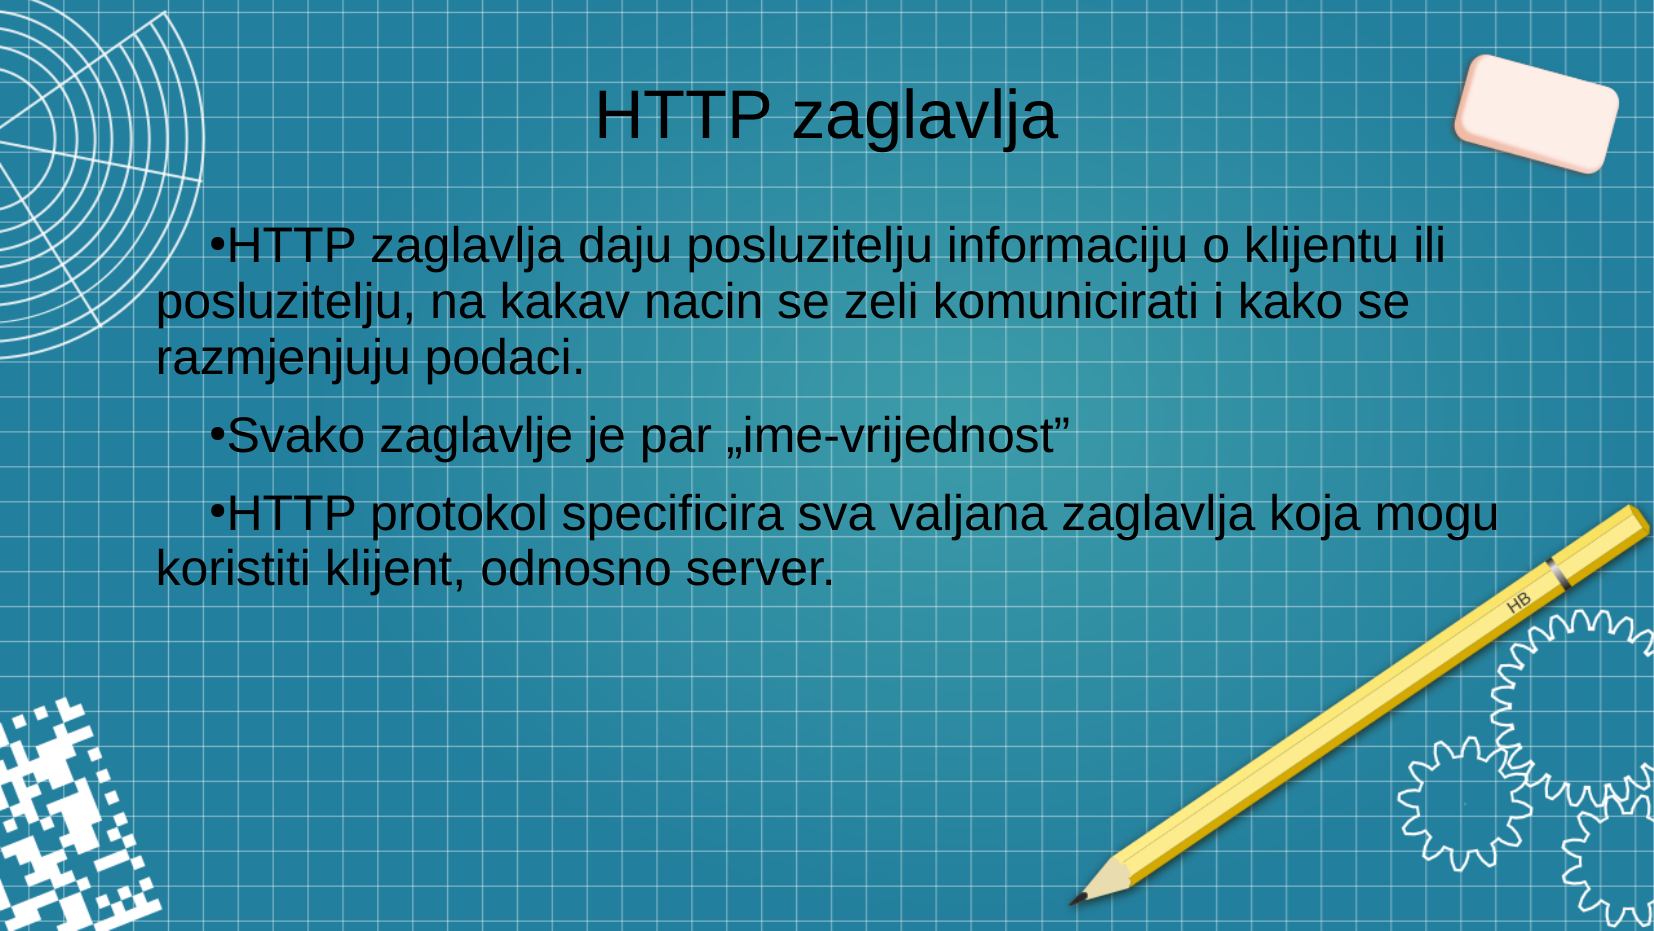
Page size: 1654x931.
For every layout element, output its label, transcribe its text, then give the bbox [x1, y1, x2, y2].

picture [0, 0, 1654, 931]
title HTTP zaglavlja [82, 37, 1571, 193]
list HTTP zaglavlja daju posluzitelju informaciju o klijentu ili posluzitelju, na kakav nacin se zeli komunicirati i kako se razmjenjuju podaci. Svako zaglavlje je par „ime-vrijednost” HTTP protokol specificira sva valjana zaglavlja koja mogu koristiti klijent, odnosno server. [82, 217, 1571, 758]
